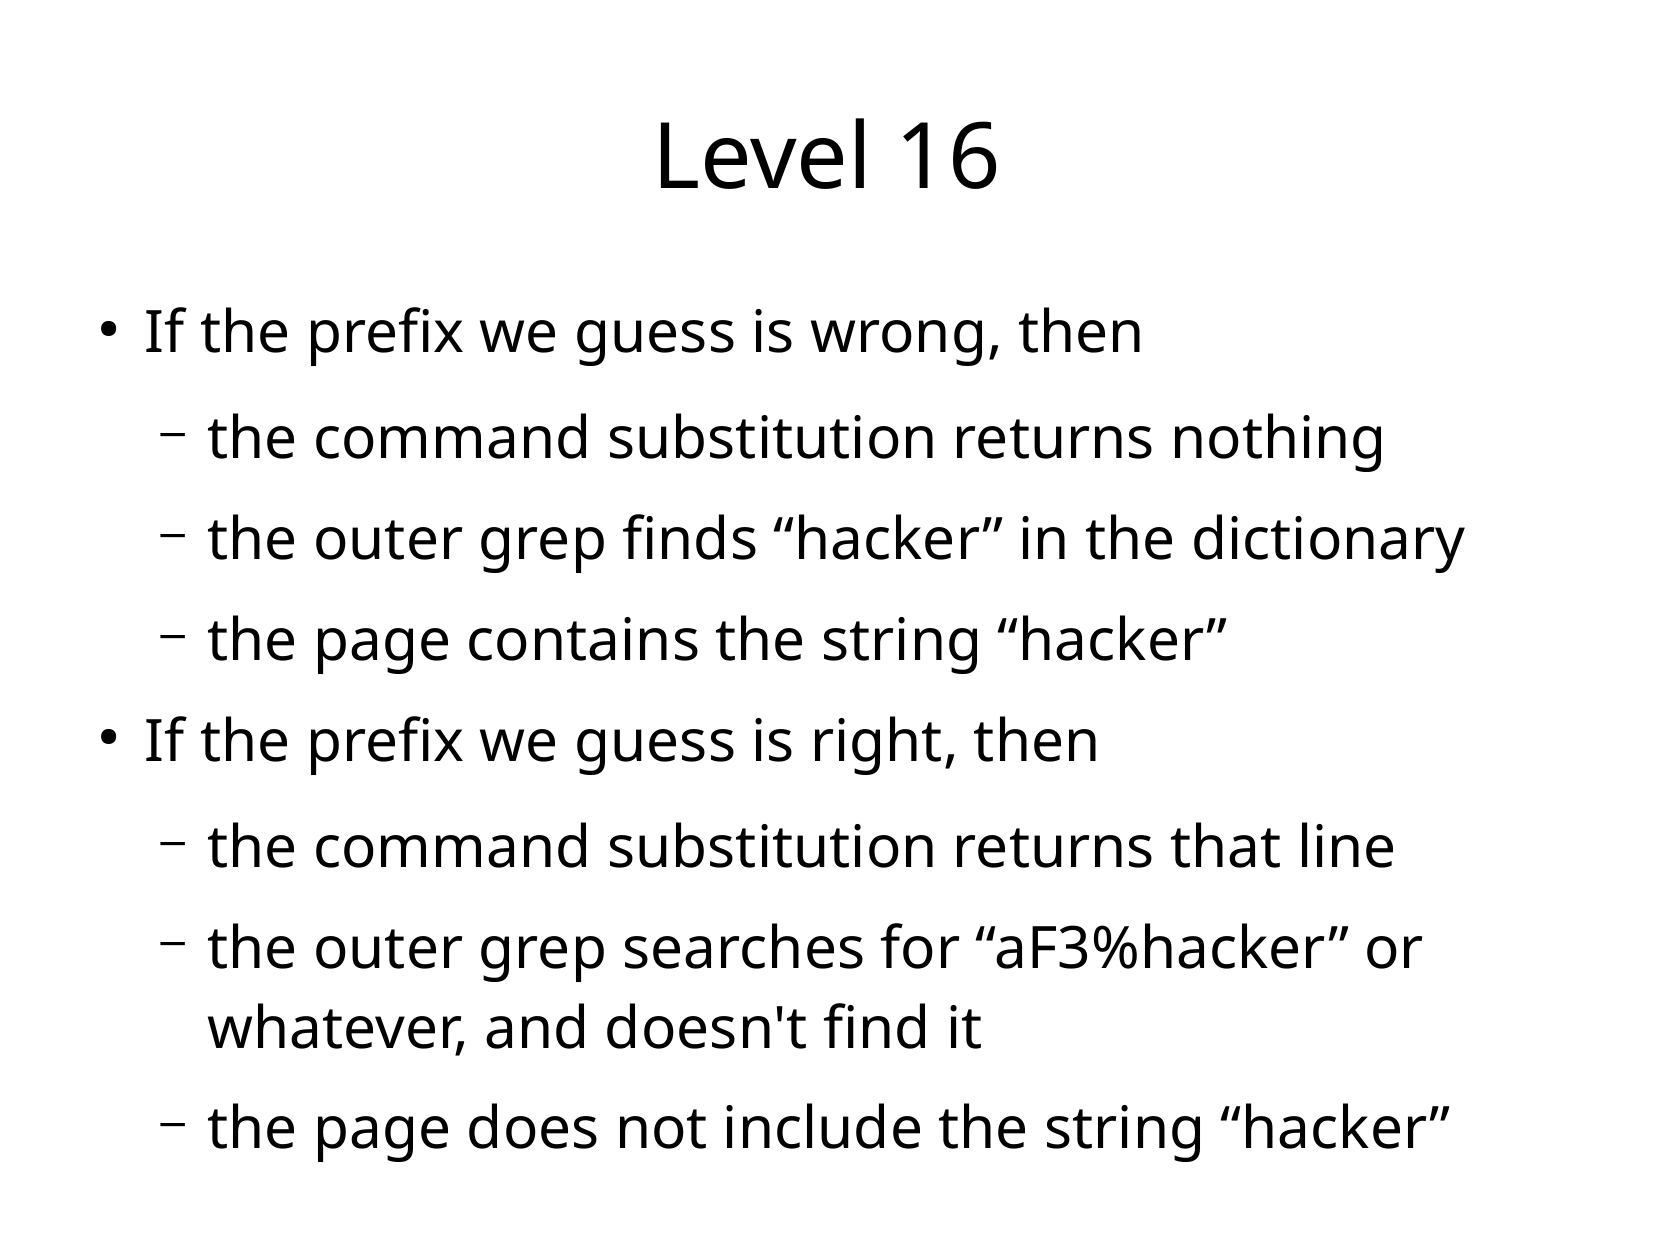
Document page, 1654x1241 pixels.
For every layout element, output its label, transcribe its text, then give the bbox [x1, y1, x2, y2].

list If the prefix we guess is wrong, then the command substitution returns nothing the outer grep finds “hacker” in the dictionary the page contains the string “hacker” If the prefix we guess is right, then the command substitution returns that line the outer grep searches for “aF3%hacker” or whatever, and doesn't find it the page does not include the string “hacker” [82, 290, 1538, 1182]
title Level 16 [82, 49, 1571, 257]
